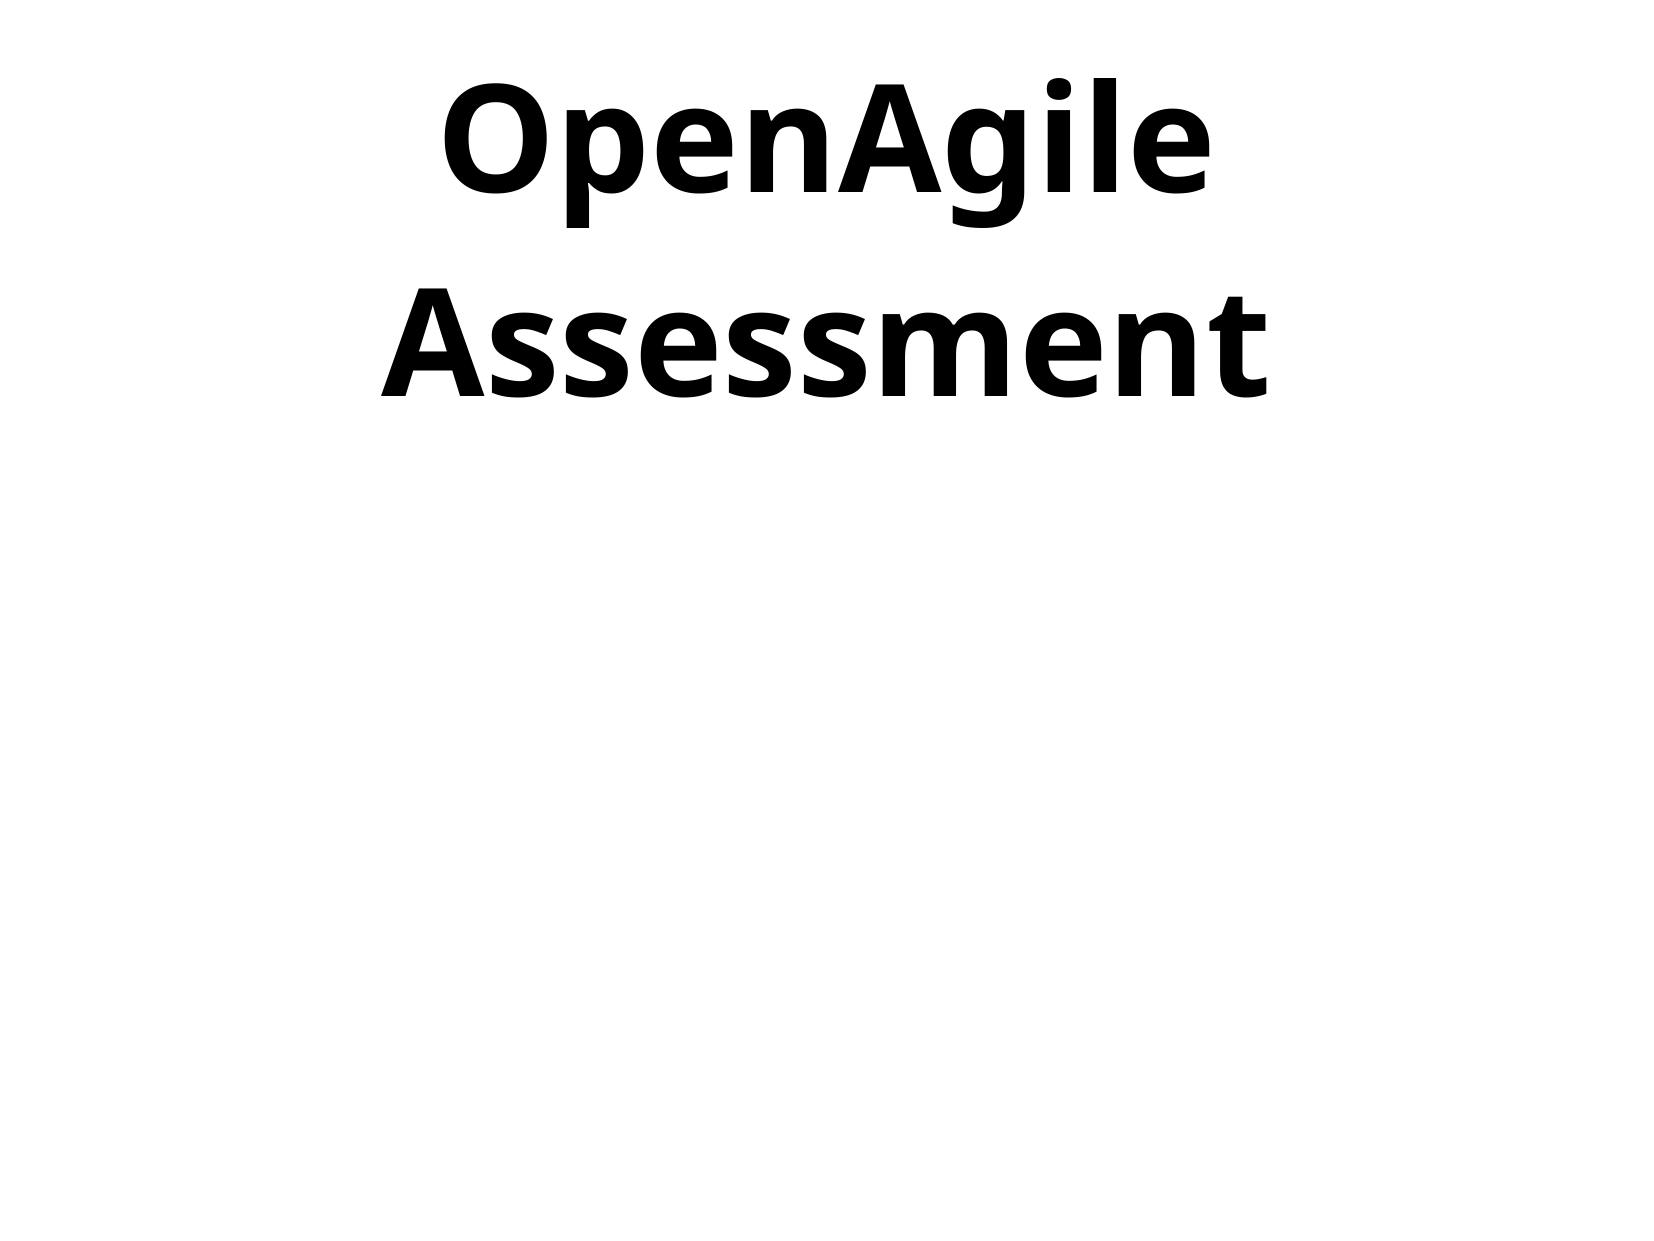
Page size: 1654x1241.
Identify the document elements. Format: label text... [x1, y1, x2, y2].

title OpenAgile Assessment [59, 66, 1595, 407]
